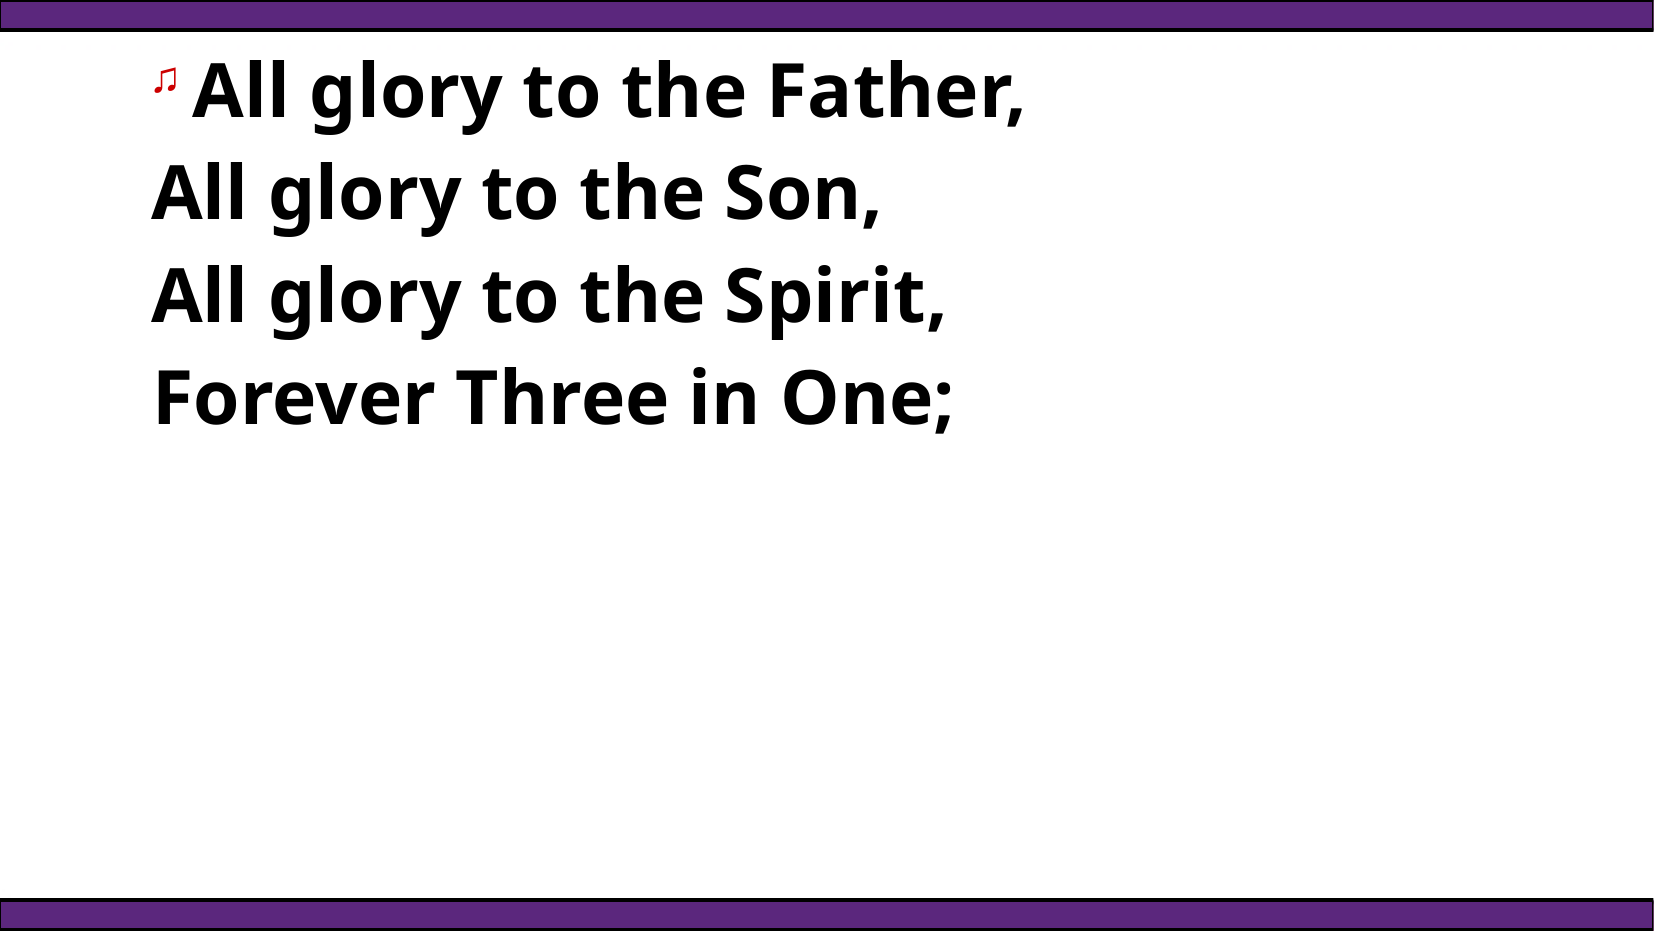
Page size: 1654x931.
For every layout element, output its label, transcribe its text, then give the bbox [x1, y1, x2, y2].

picture [0, 31, 1654, 900]
text_box [0, 900, 1654, 931]
text_box ♫ All glory to the Father, All glory to the Son, All glory to the Spirit, Forever Three in One; [60, 30, 1606, 445]
text_box [0, 0, 1654, 31]
